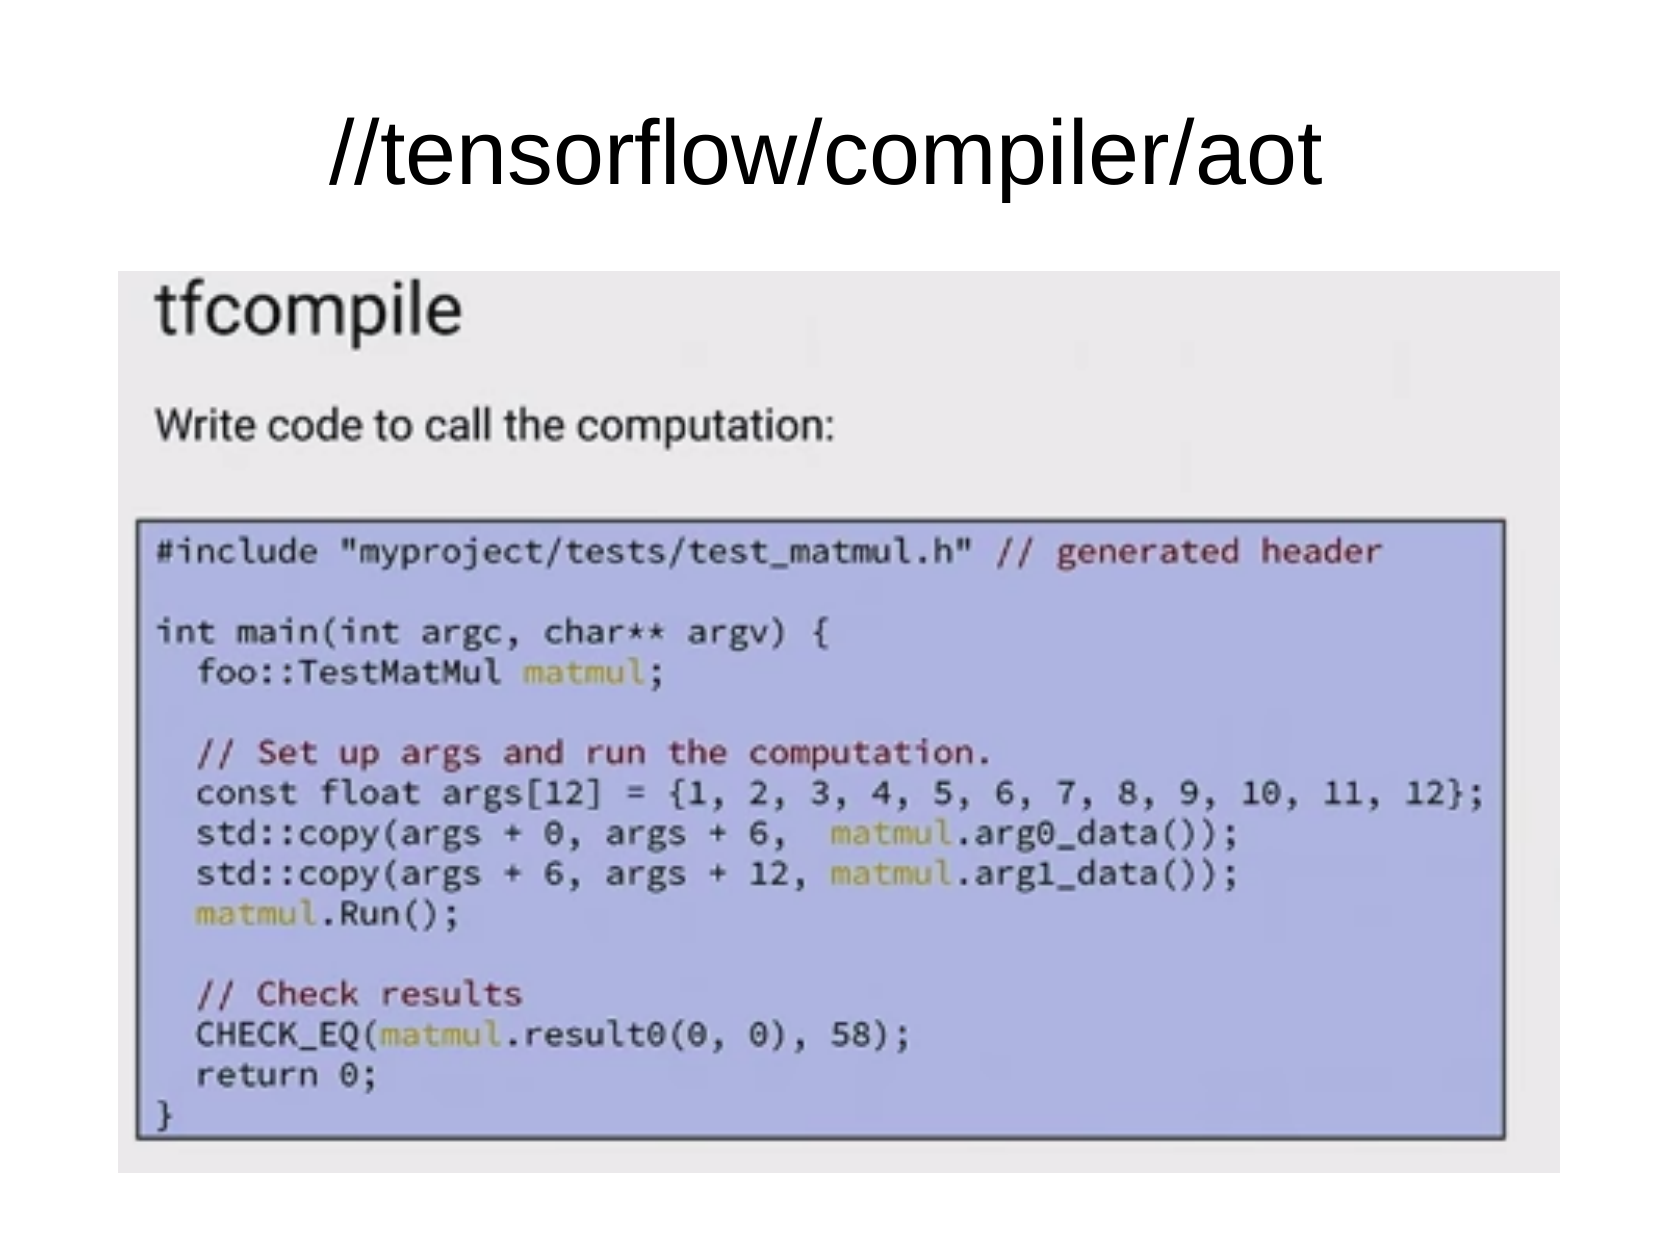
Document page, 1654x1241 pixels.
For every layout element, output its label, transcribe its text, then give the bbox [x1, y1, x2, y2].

title //tensorflow/compiler/aot [82, 49, 1571, 257]
picture [118, 271, 1560, 1173]
